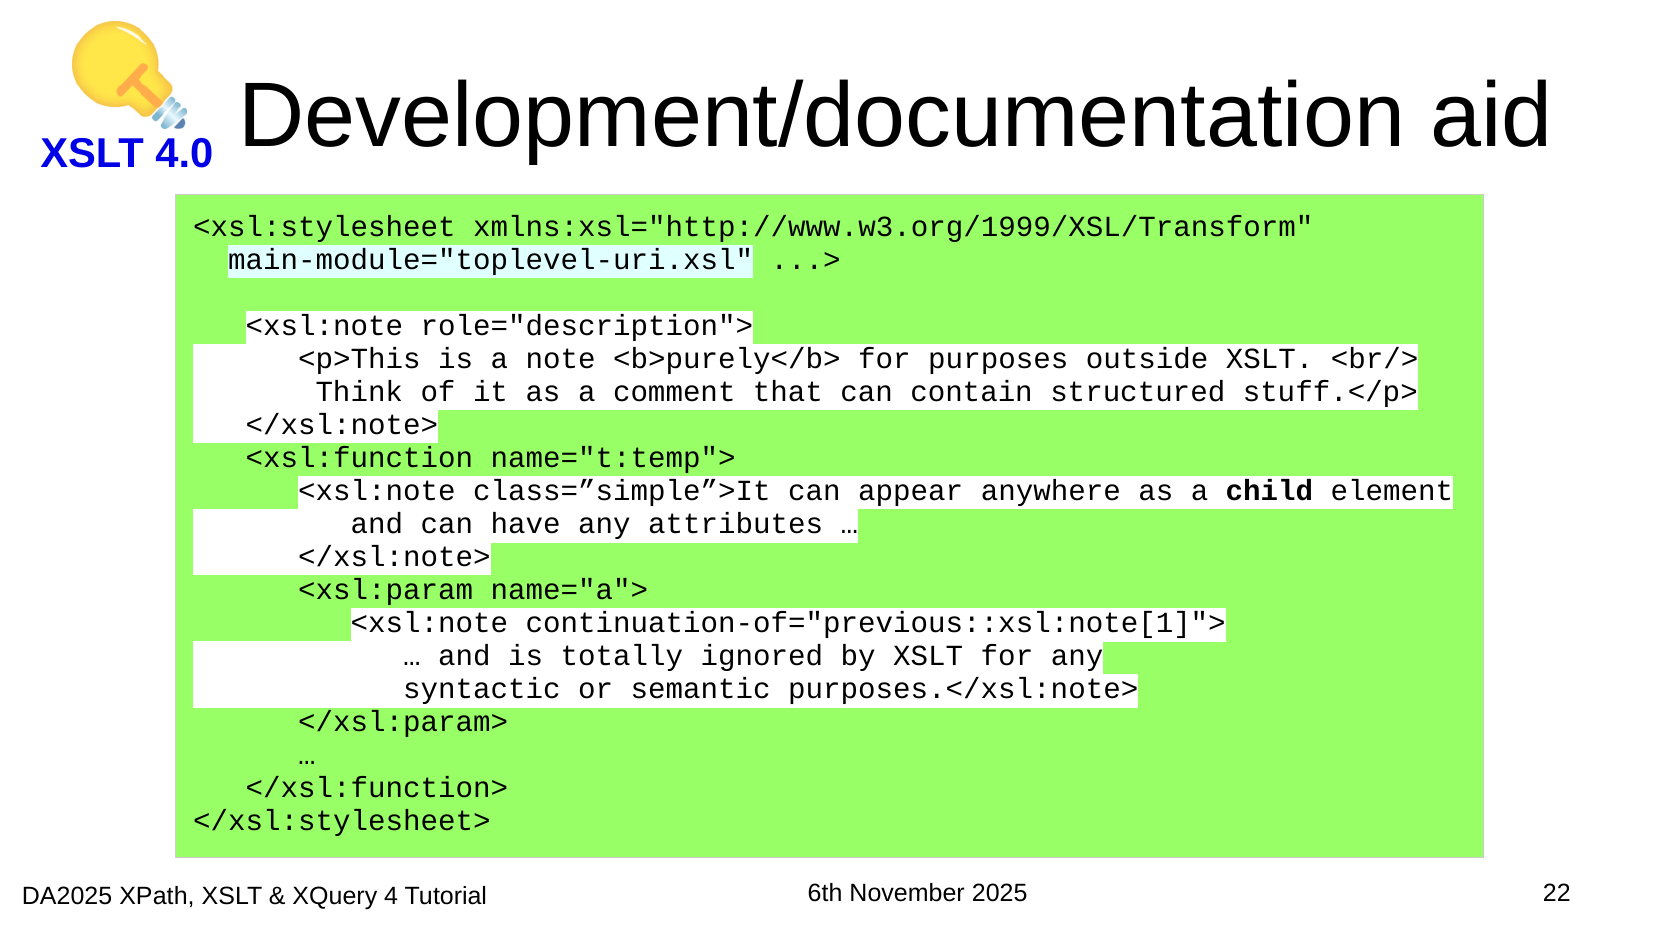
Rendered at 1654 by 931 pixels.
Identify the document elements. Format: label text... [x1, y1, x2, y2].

text_box <xsl:stylesheet xmlns:xsl="http://www.w3.org/1999/XSL/Transform" main-module="toplevel-uri.xsl" ...> <xsl:note role="description"> <p>This is a note <b>purely</b> for purposes outside XSLT. <br/> Think of it as a comment that can contain structured stuff.</p> </xsl:note> <xsl:function name="t:temp"> <xsl:note class=”simple”>It can appear anywhere as a child element and can have any attributes … </xsl:note> <xsl:param name="a"> <xsl:note continuation-of="previous::xsl:note[1]"> … and is totally ignored by XSLT for any syntactic or semantic purposes.</xsl:note> </xsl:param> … </xsl:function> </xsl:stylesheet> [175, 194, 1484, 858]
picture [72, 21, 187, 129]
title Development/documentation aid [222, 63, 1571, 167]
